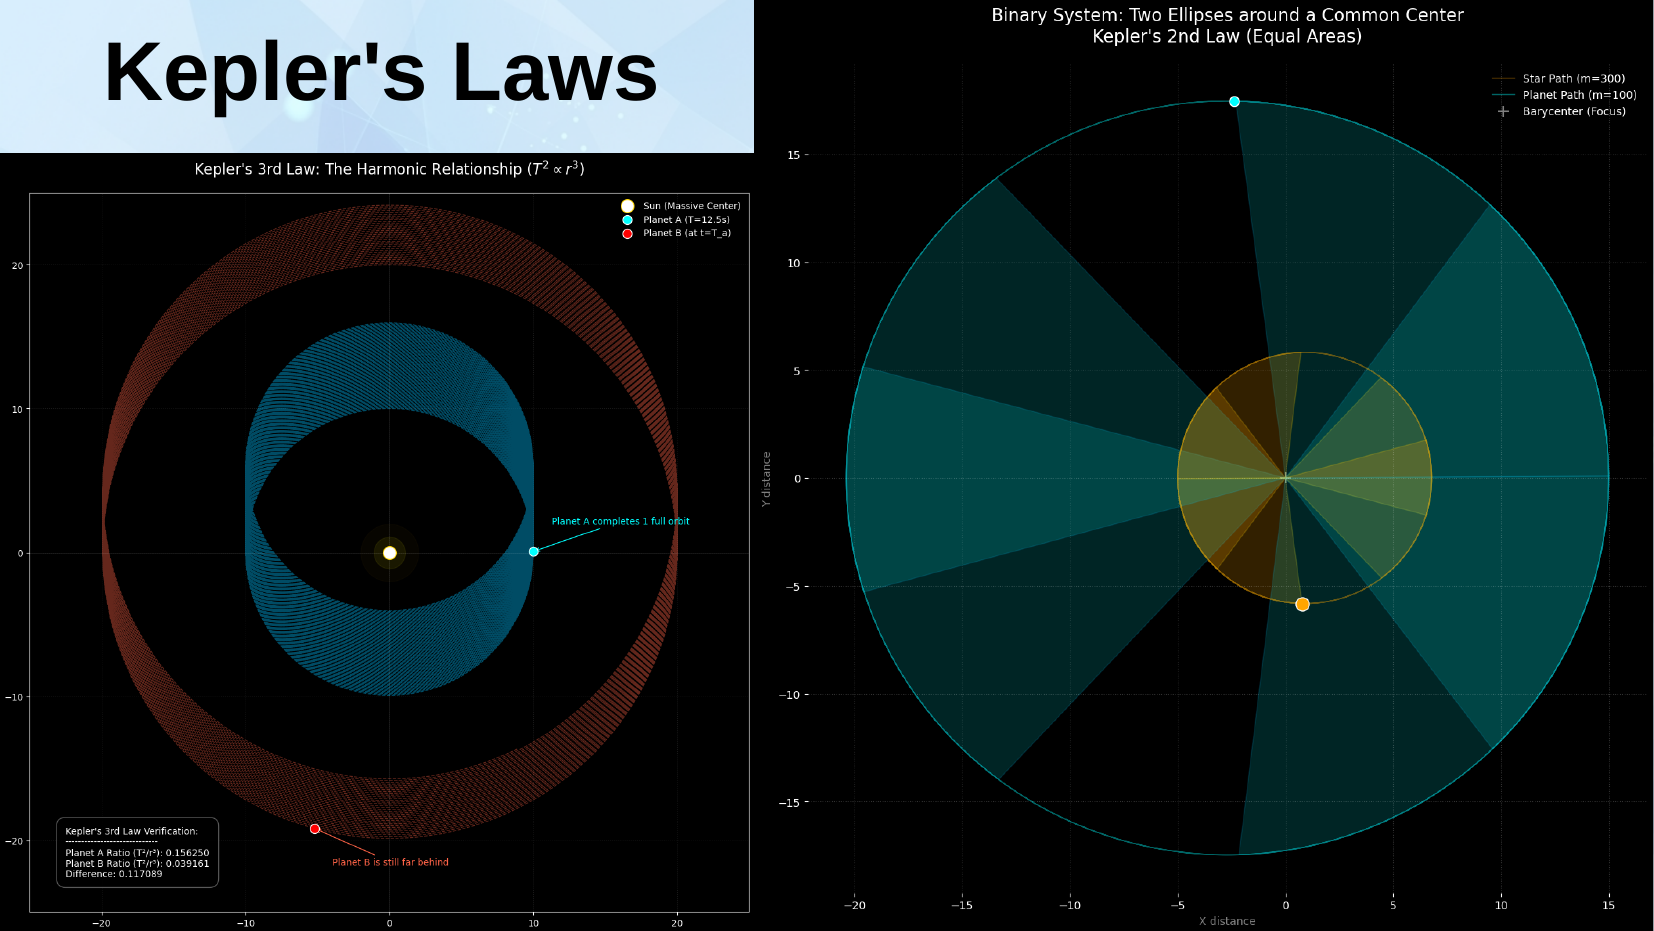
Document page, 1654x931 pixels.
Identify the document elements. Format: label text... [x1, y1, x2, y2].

picture [0, 0, 1654, 931]
text_box Kepler's Laws [88, 17, 675, 126]
